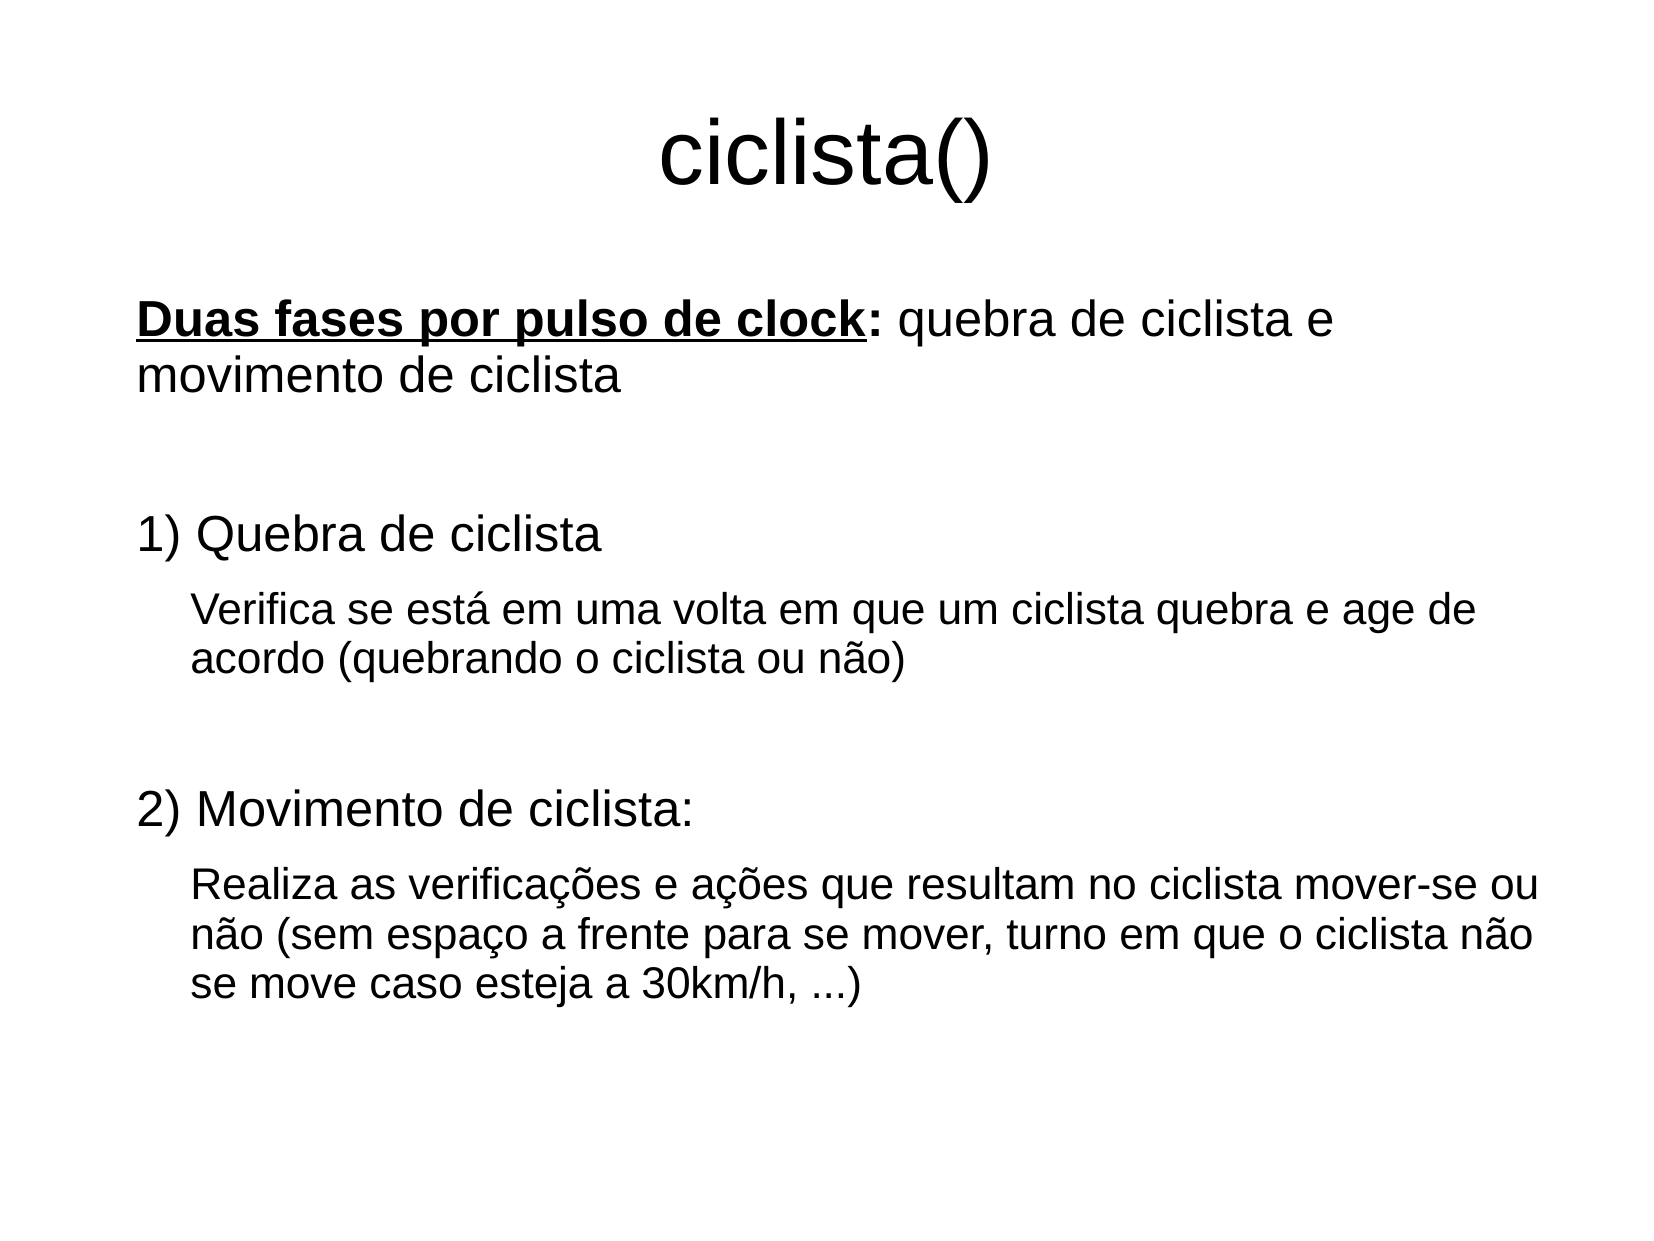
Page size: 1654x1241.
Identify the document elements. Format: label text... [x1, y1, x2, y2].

title ciclista() [82, 49, 1571, 257]
list Duas fases por pulso de clock: quebra de ciclista e movimento de ciclista 1) Quebra de ciclista Verifica se está em uma volta em que um ciclista quebra e age de acordo (quebrando o ciclista ou não) 2) Movimento de ciclista: Realiza as verificações e ações que resultam no ciclista mover-se ou não (sem espaço a frente para se mover, turno em que o ciclista não se move caso esteja a 30km/h, ...) [82, 290, 1571, 1010]
